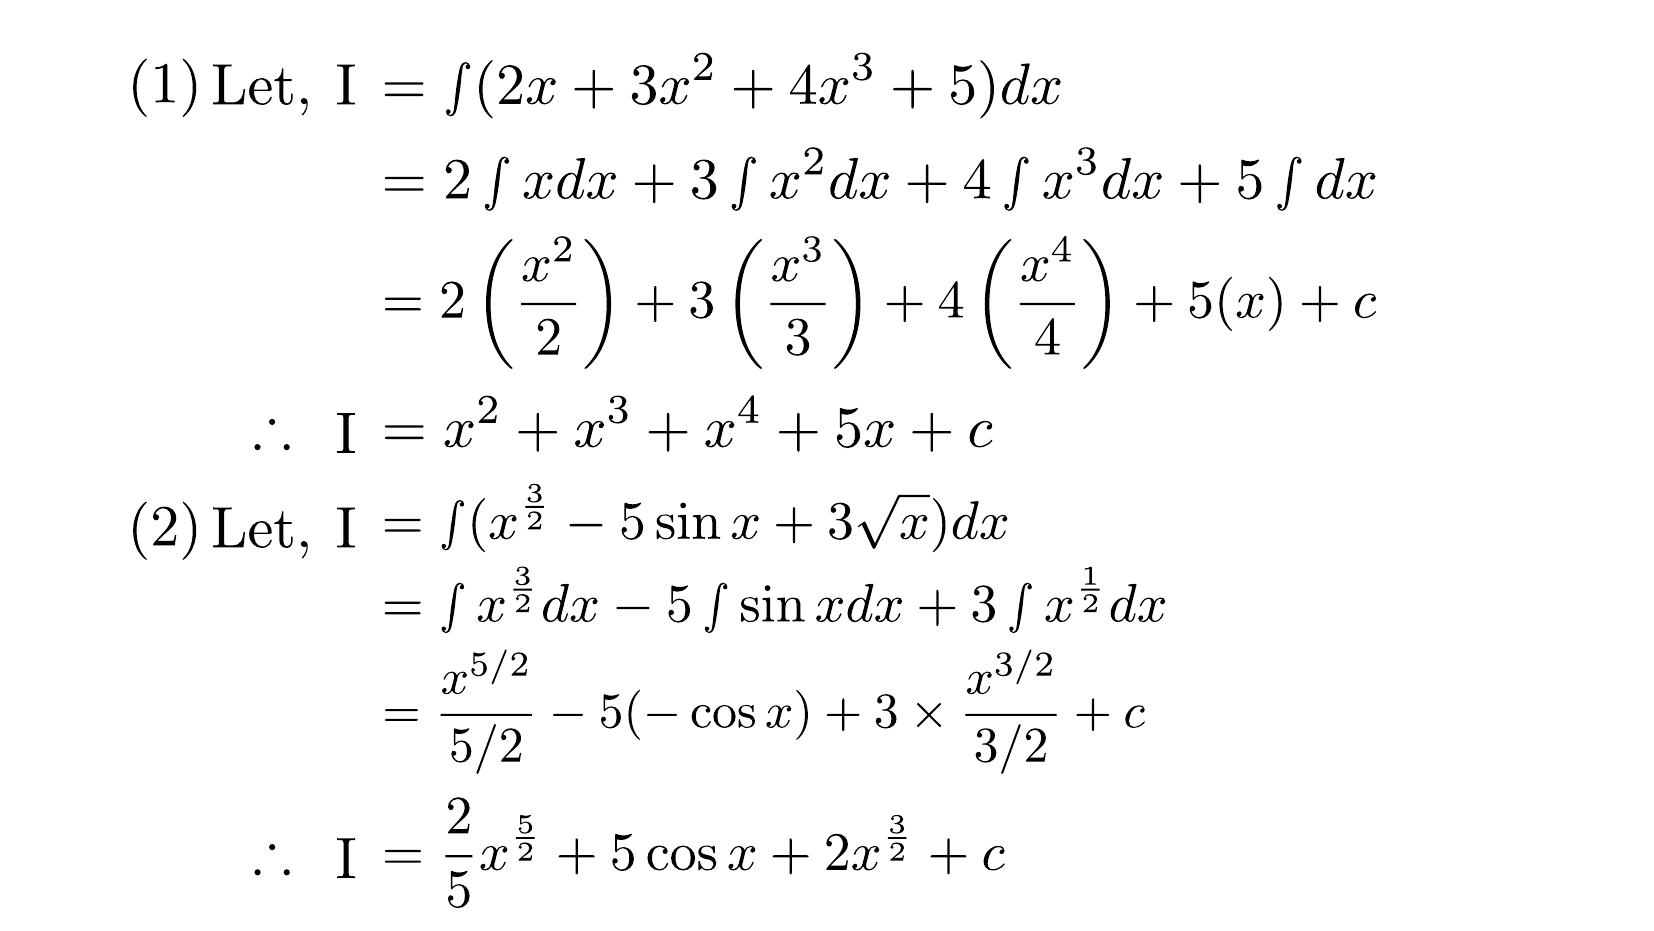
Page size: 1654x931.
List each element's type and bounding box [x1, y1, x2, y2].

text_box [213, 64, 308, 116]
text_box [337, 507, 355, 548]
text_box [384, 395, 993, 452]
text_box [384, 52, 1061, 119]
title [35, 37, 1607, 886]
text_box [384, 797, 1005, 909]
text_box [337, 64, 355, 105]
text_box [213, 507, 308, 559]
text_box [130, 58, 197, 117]
text_box [254, 418, 290, 451]
text_box [254, 844, 290, 876]
text_box [384, 649, 1145, 774]
text_box [337, 413, 355, 453]
text_box [130, 501, 197, 560]
text_box [384, 483, 1008, 553]
text_box [384, 235, 1377, 369]
text_box [384, 147, 1376, 211]
text_box [384, 566, 1166, 634]
text_box [337, 838, 356, 879]
